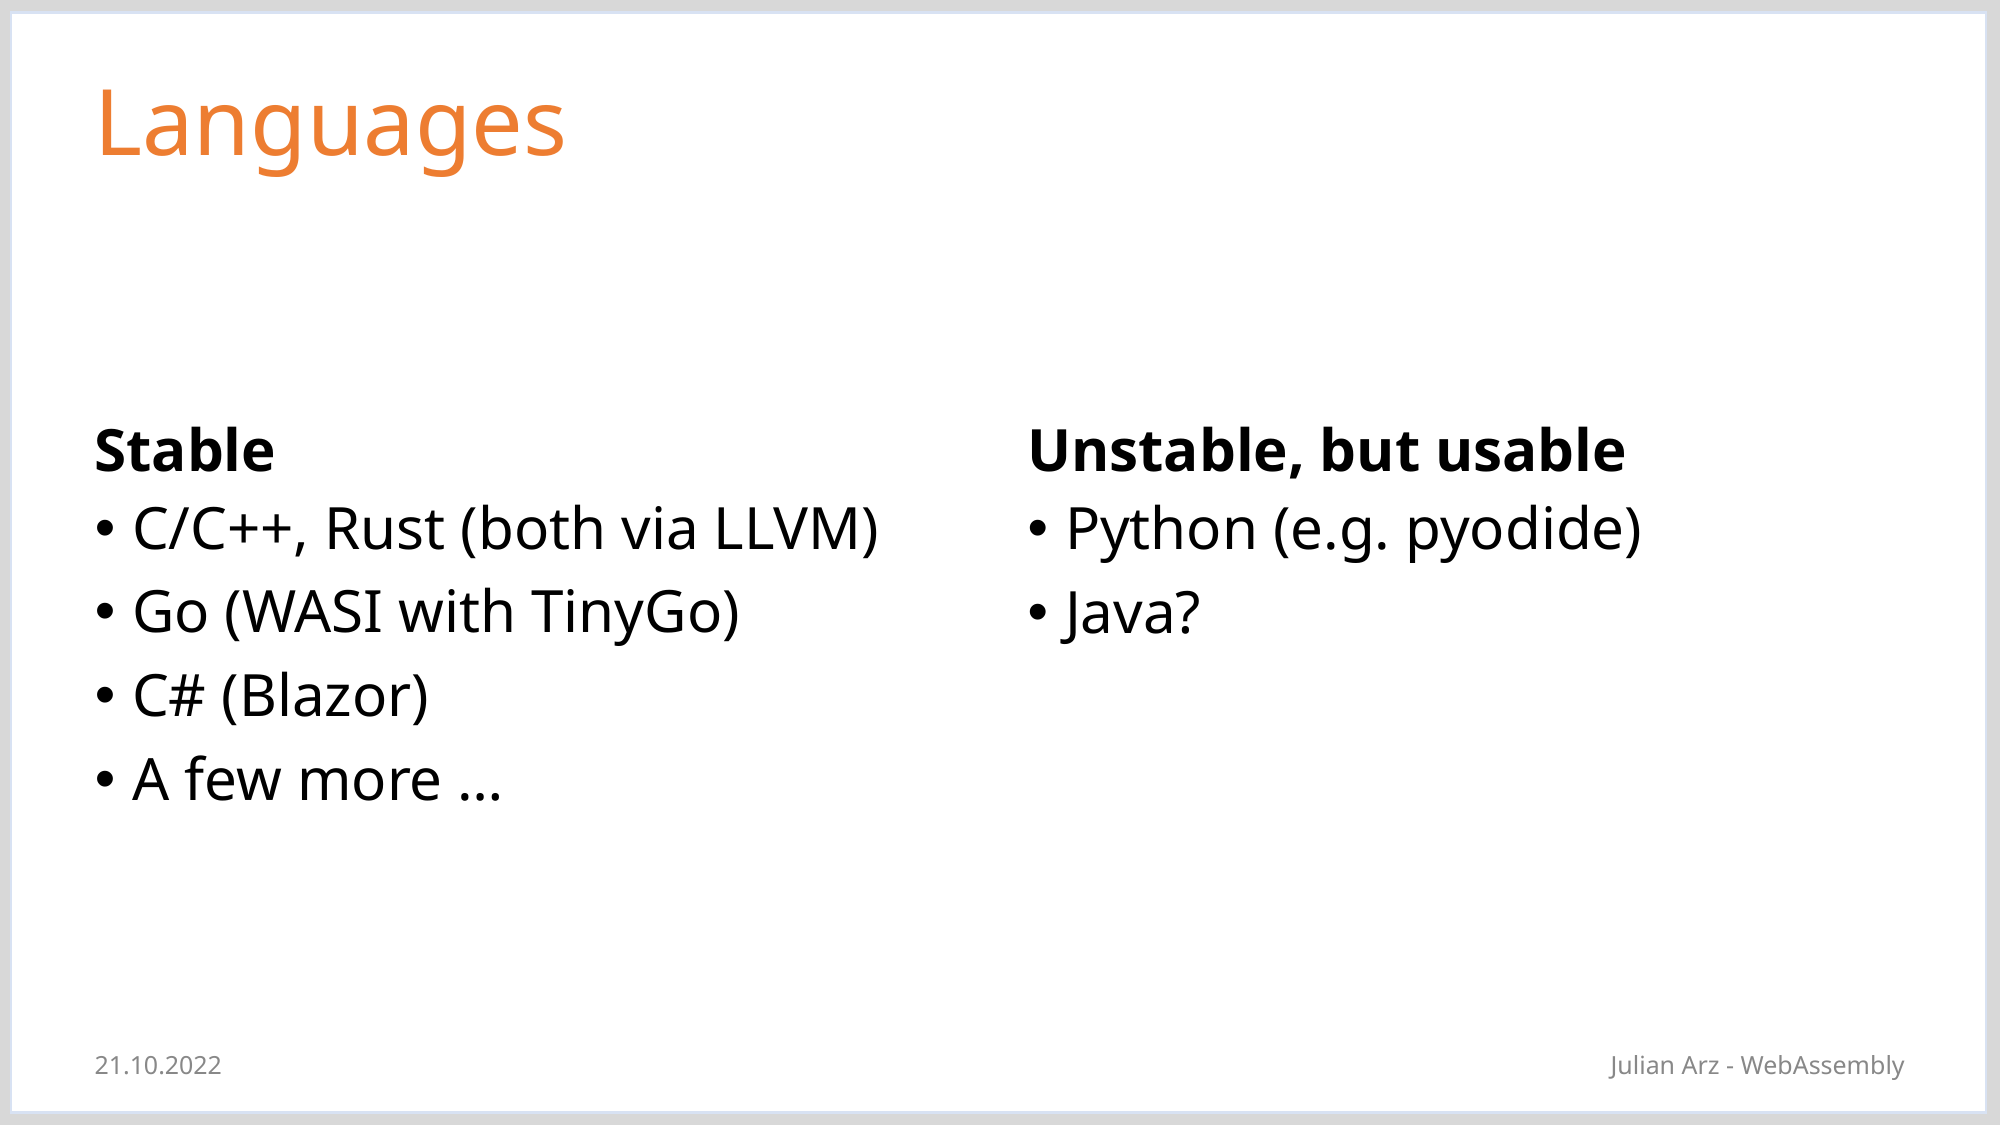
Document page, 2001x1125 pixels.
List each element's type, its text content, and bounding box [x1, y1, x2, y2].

title Languages [79, 59, 1863, 191]
list Python (e.g. pyodide) Java? [1012, 491, 1863, 1033]
list C/C++, Rust (both via LLVM) Go (WASI with TinyGo) C# (Blazor) A few more … [79, 491, 984, 1033]
slide_number 21.10.2022 [79, 1035, 530, 1096]
list Unstable, but usable [1012, 353, 1863, 491]
list Stable [79, 353, 984, 491]
footer Julian Arz - WebAssembly [546, 1035, 1921, 1096]
